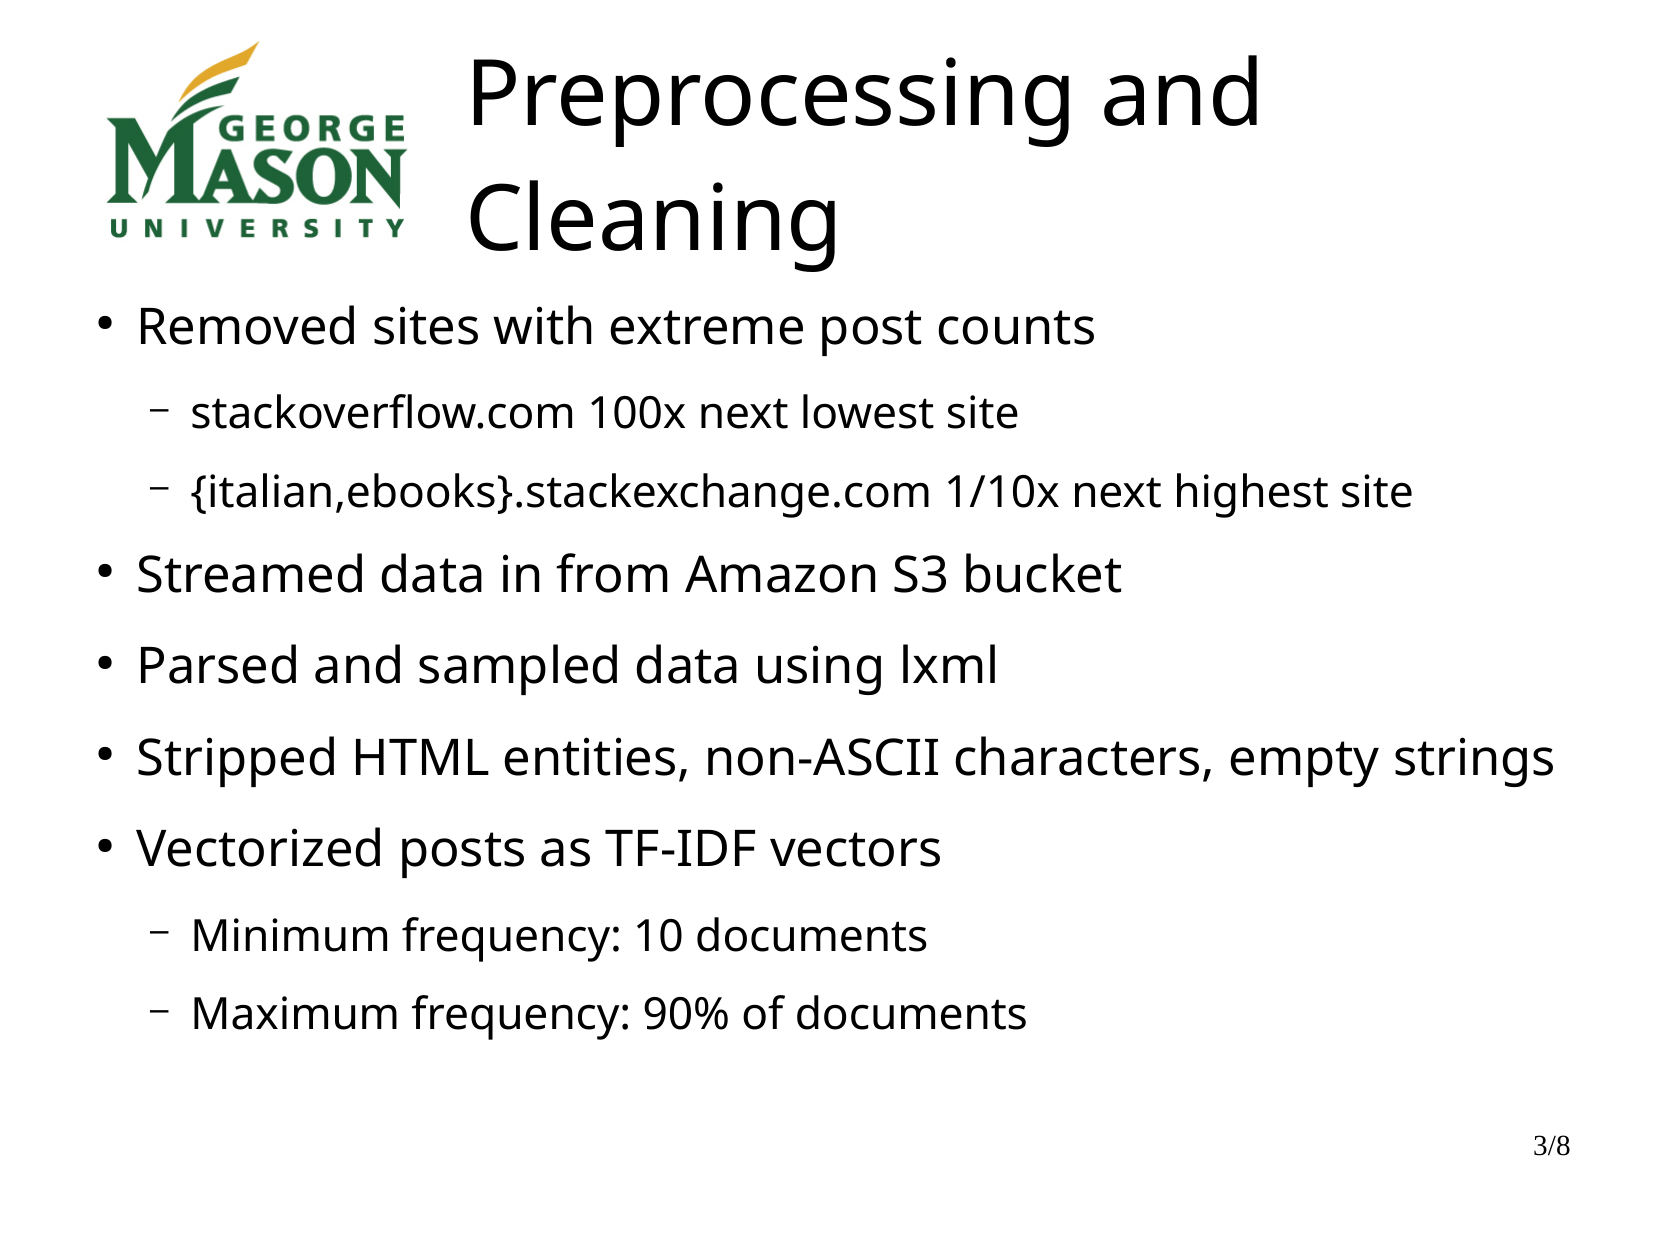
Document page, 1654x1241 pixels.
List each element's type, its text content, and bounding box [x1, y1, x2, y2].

title Preprocessing and Cleaning [465, 49, 1571, 257]
list Removed sites with extreme post counts stackoverflow.com 100x next lowest site {italian,ebooks}.stackexchange.com 1/10x next highest site Streamed data in from Amazon S3 bucket Parsed and sampled data using lxml Stripped HTML entities, non-ASCII characters, empty strings Vectorized posts as TF-IDF vectors Minimum frequency: 10 documents Maximum frequency: 90% of documents [82, 290, 1571, 1066]
picture [88, 33, 424, 249]
